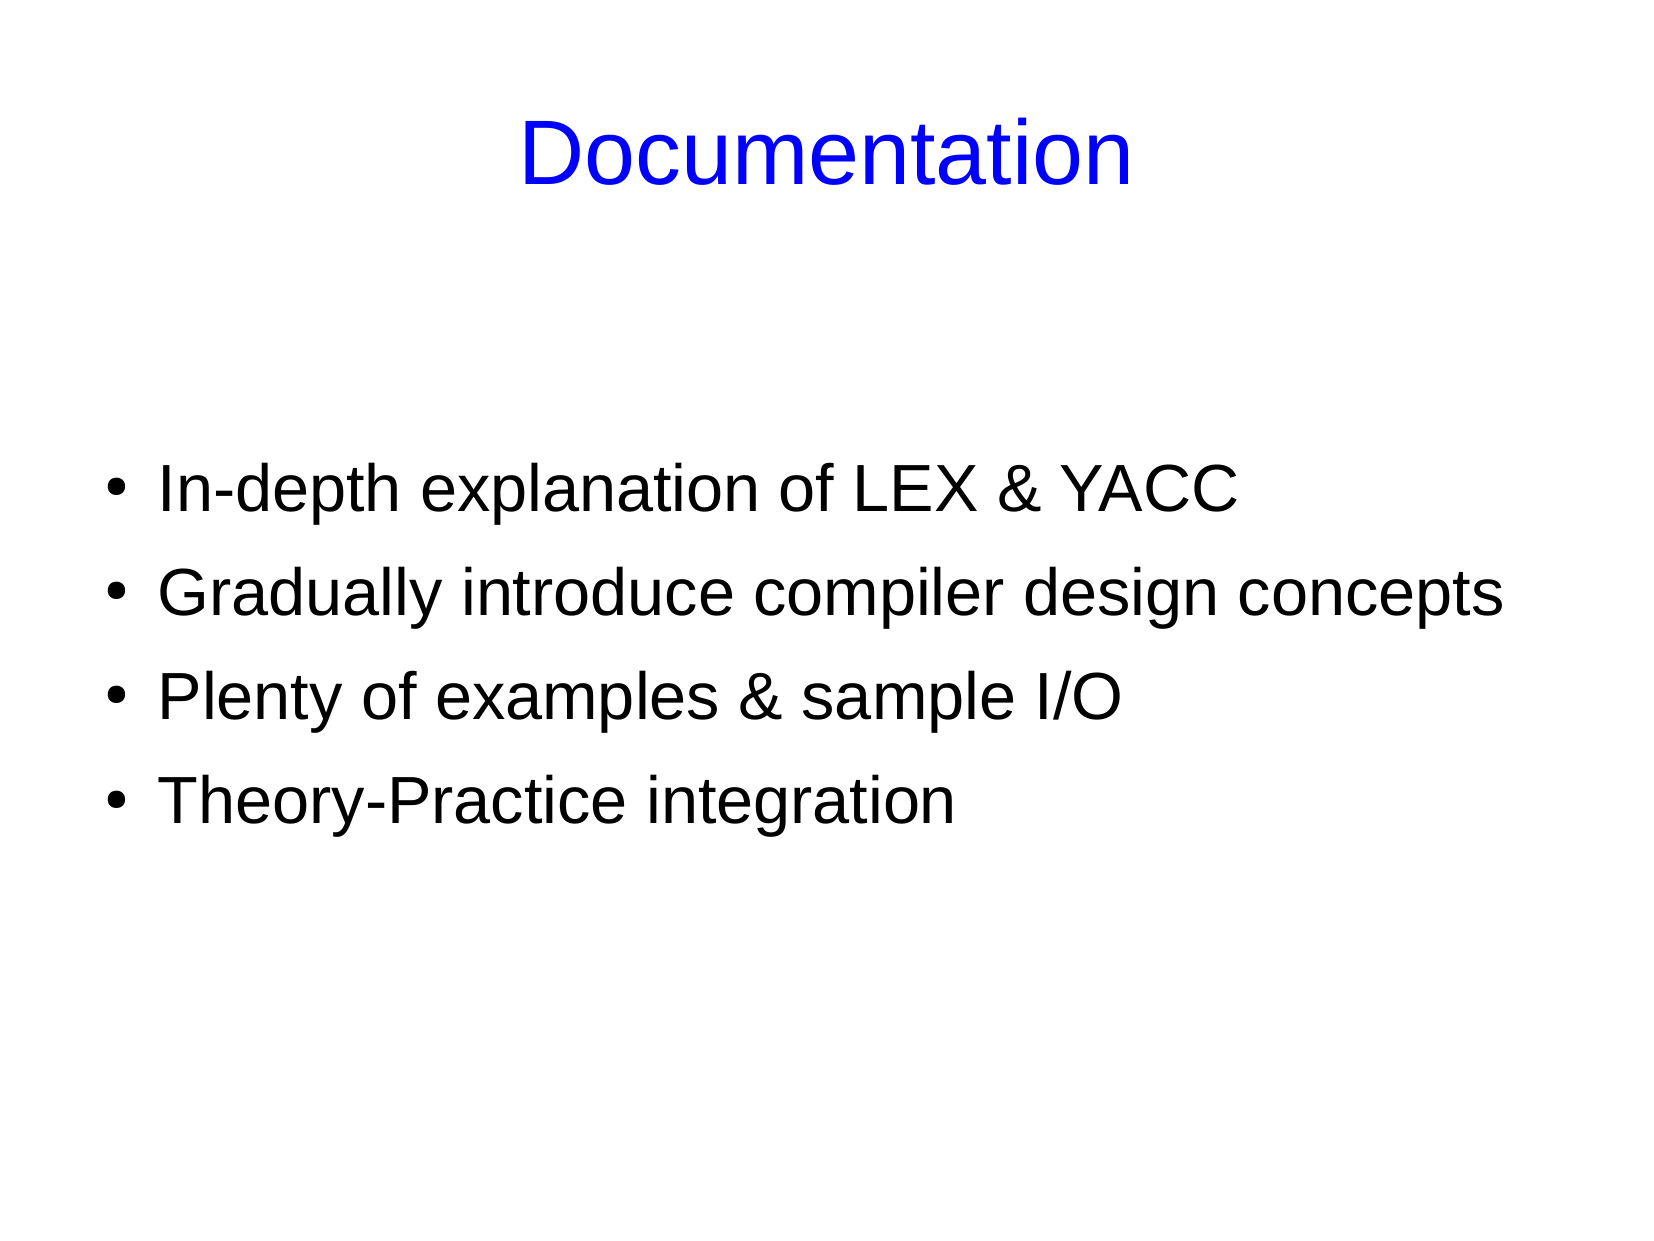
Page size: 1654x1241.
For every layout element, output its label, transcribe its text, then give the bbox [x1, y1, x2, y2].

title Documentation [82, 49, 1571, 257]
list In-depth explanation of LEX & YACC Gradually introduce compiler design concepts Plenty of examples & sample I/O Theory-Practice integration [86, 450, 1576, 1171]
